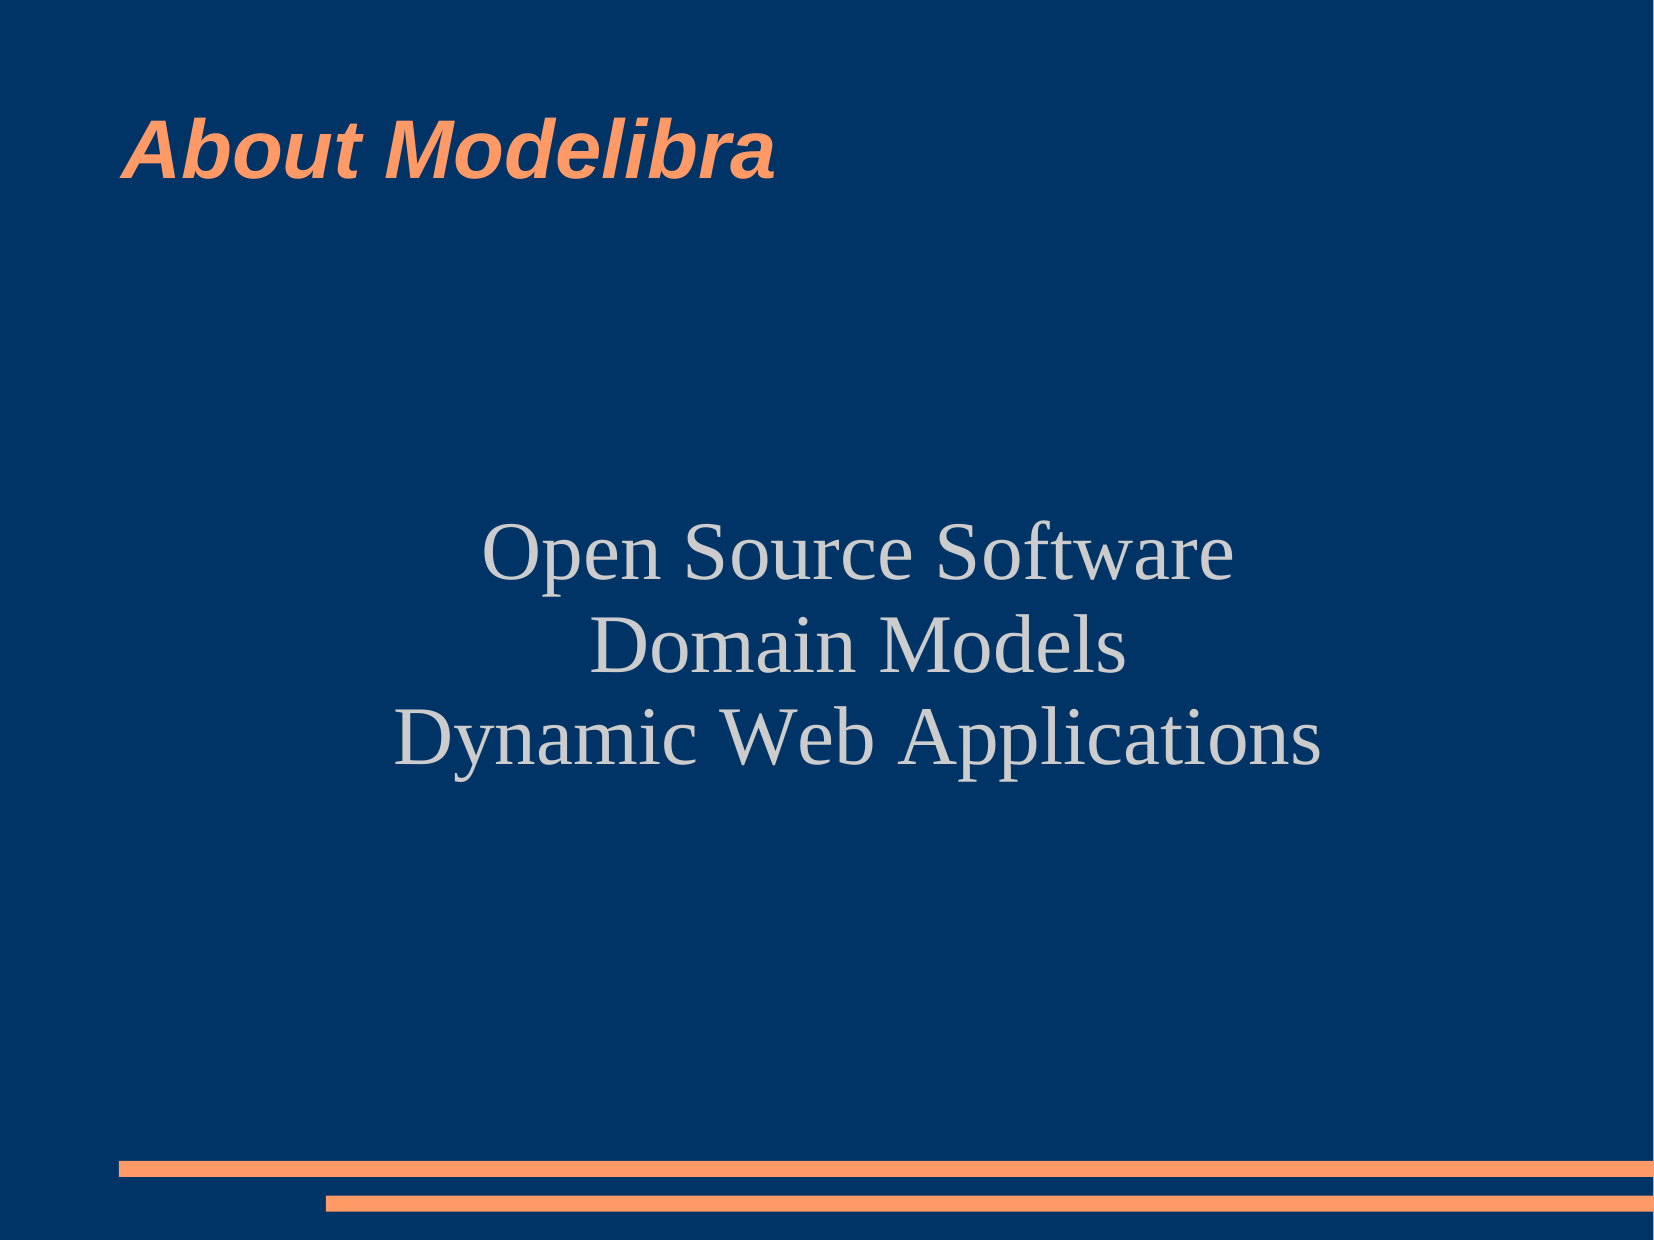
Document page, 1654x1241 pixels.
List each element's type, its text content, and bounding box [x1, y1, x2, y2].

subtitle Open Source Software Domain Models Dynamic Web Applications [121, 322, 1561, 1133]
title About Modelibra [121, 46, 1534, 254]
